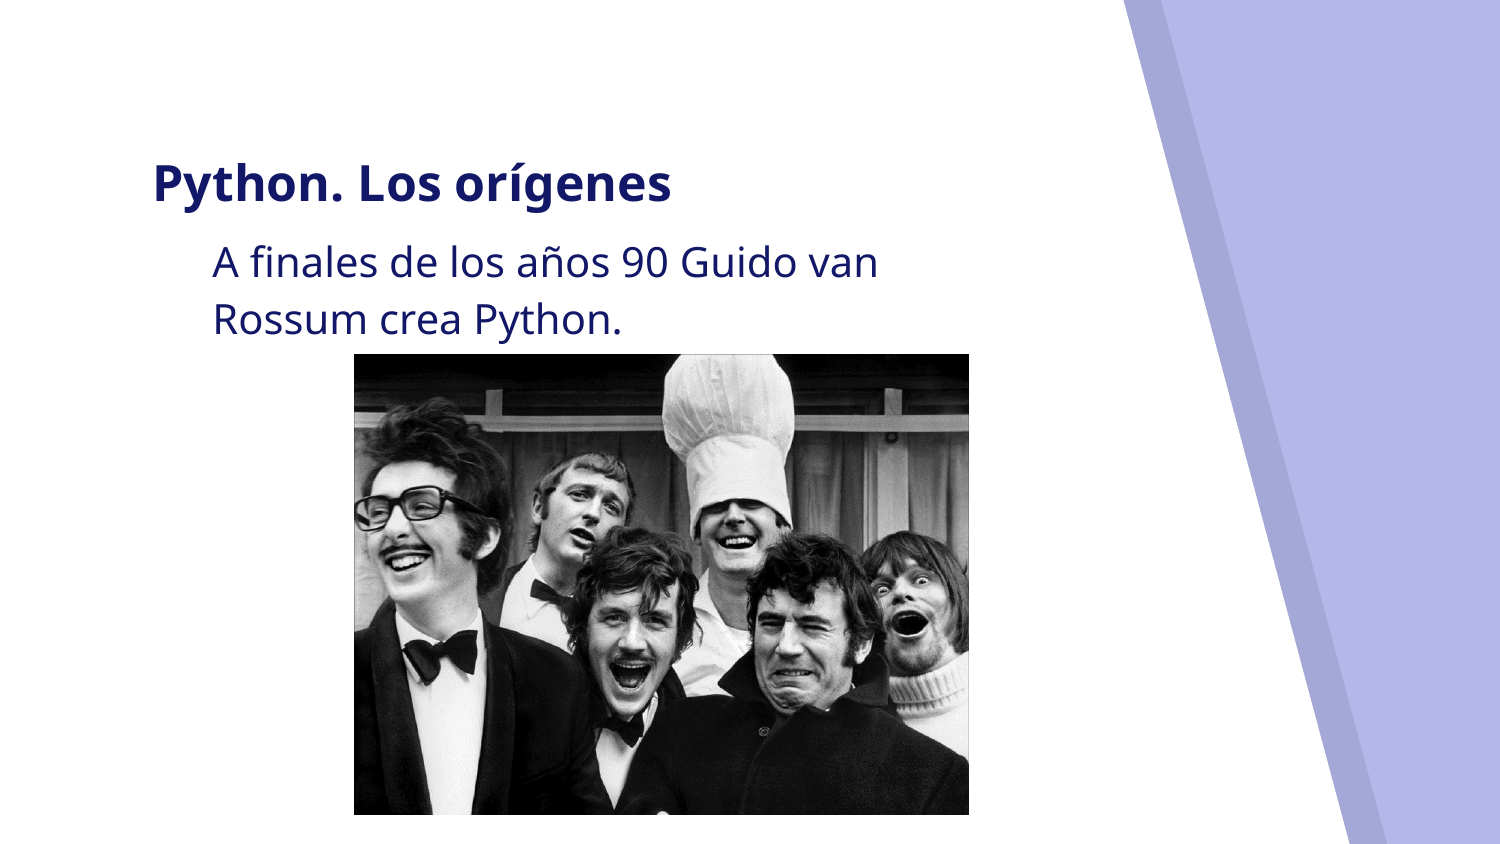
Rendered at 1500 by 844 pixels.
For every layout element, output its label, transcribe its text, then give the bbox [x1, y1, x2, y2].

title Python. Los orígenes [137, 146, 1011, 227]
list A finales de los años 90 Guido van Rossum crea Python. [137, 232, 1011, 378]
picture [354, 354, 969, 815]
